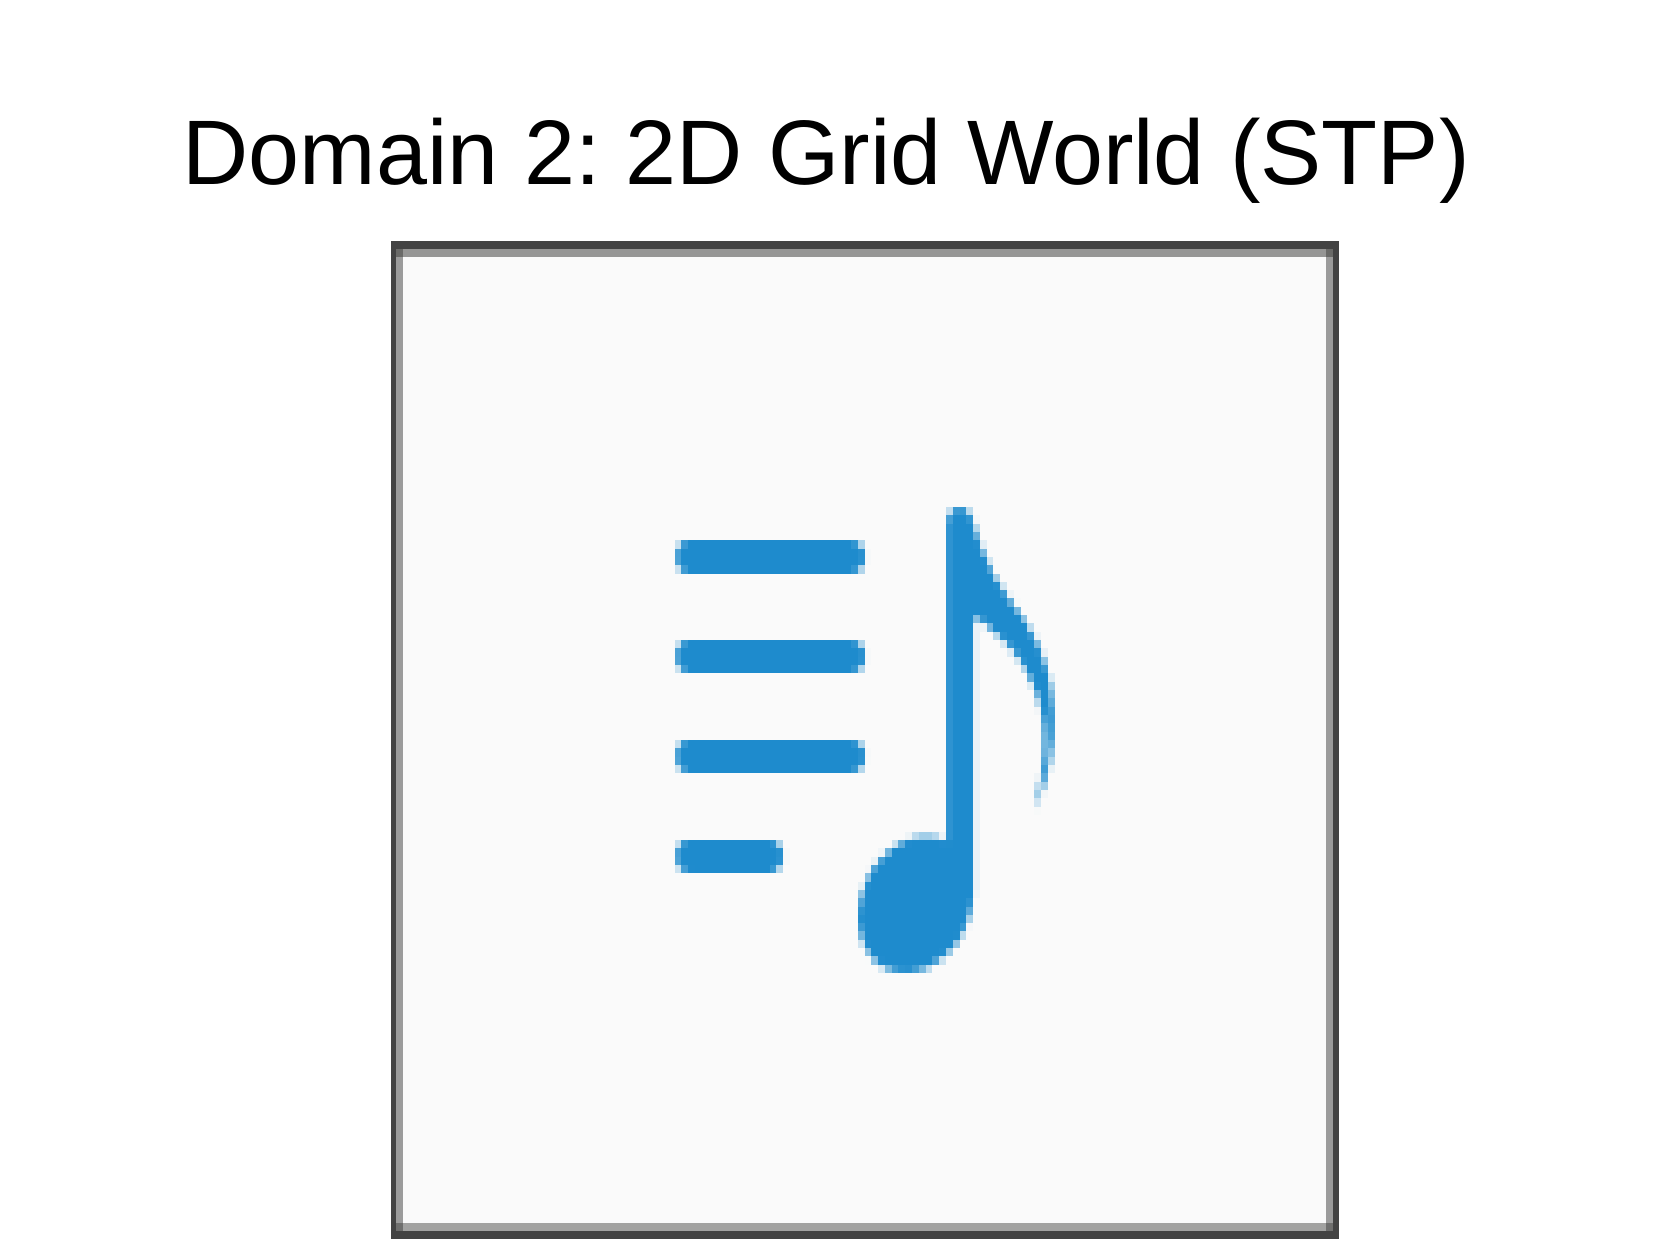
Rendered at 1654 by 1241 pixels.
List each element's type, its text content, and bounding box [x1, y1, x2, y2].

text_box [390, 240, 1340, 1241]
title Domain 2: 2D Grid World (STP) [82, 49, 1571, 257]
